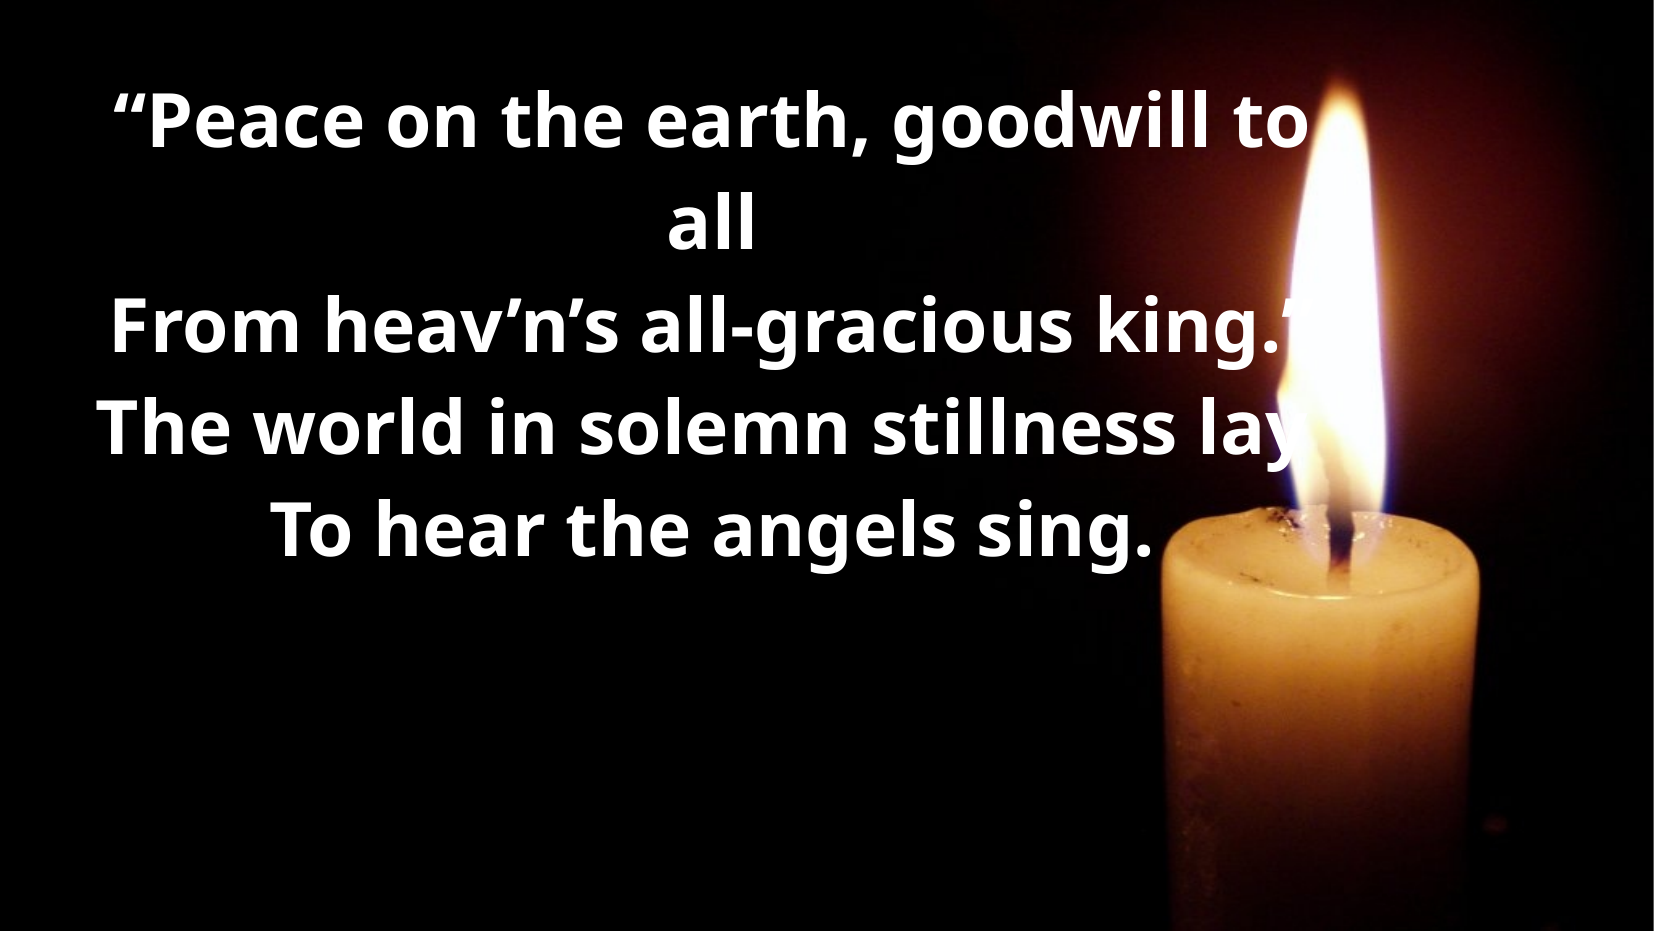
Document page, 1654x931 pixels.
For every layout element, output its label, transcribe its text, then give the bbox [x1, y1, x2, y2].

text_box “Peace on the earth, goodwill to all From heav’n’s all-gracious king.” The world in solemn stillness lay To hear the angels sing. [60, 60, 1366, 574]
picture [0, 0, 1654, 931]
